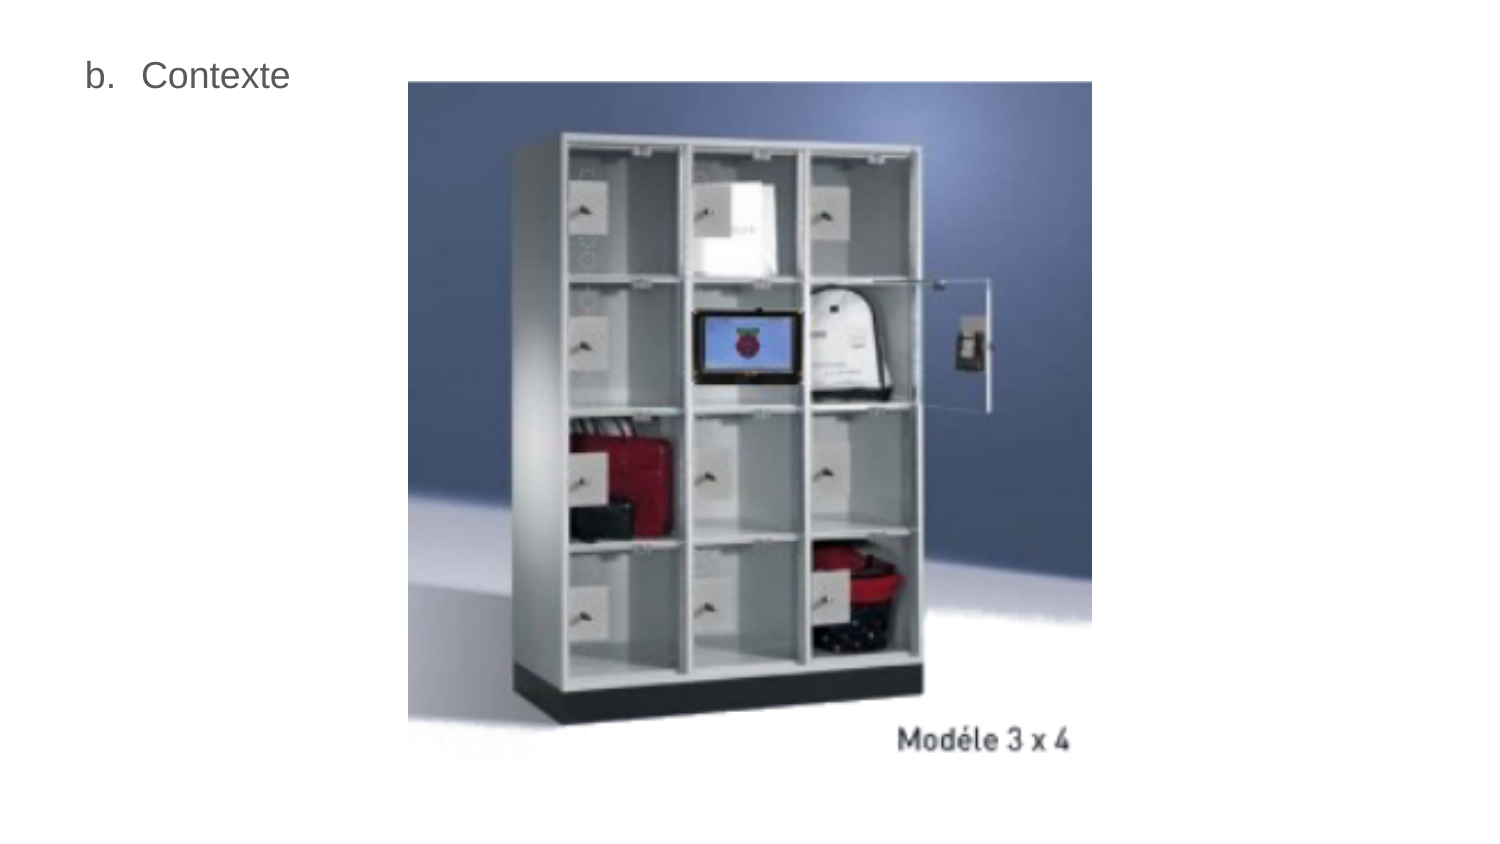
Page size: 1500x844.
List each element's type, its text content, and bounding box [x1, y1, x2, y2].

picture [408, 81, 1092, 762]
list Contexte [51, 33, 1449, 594]
